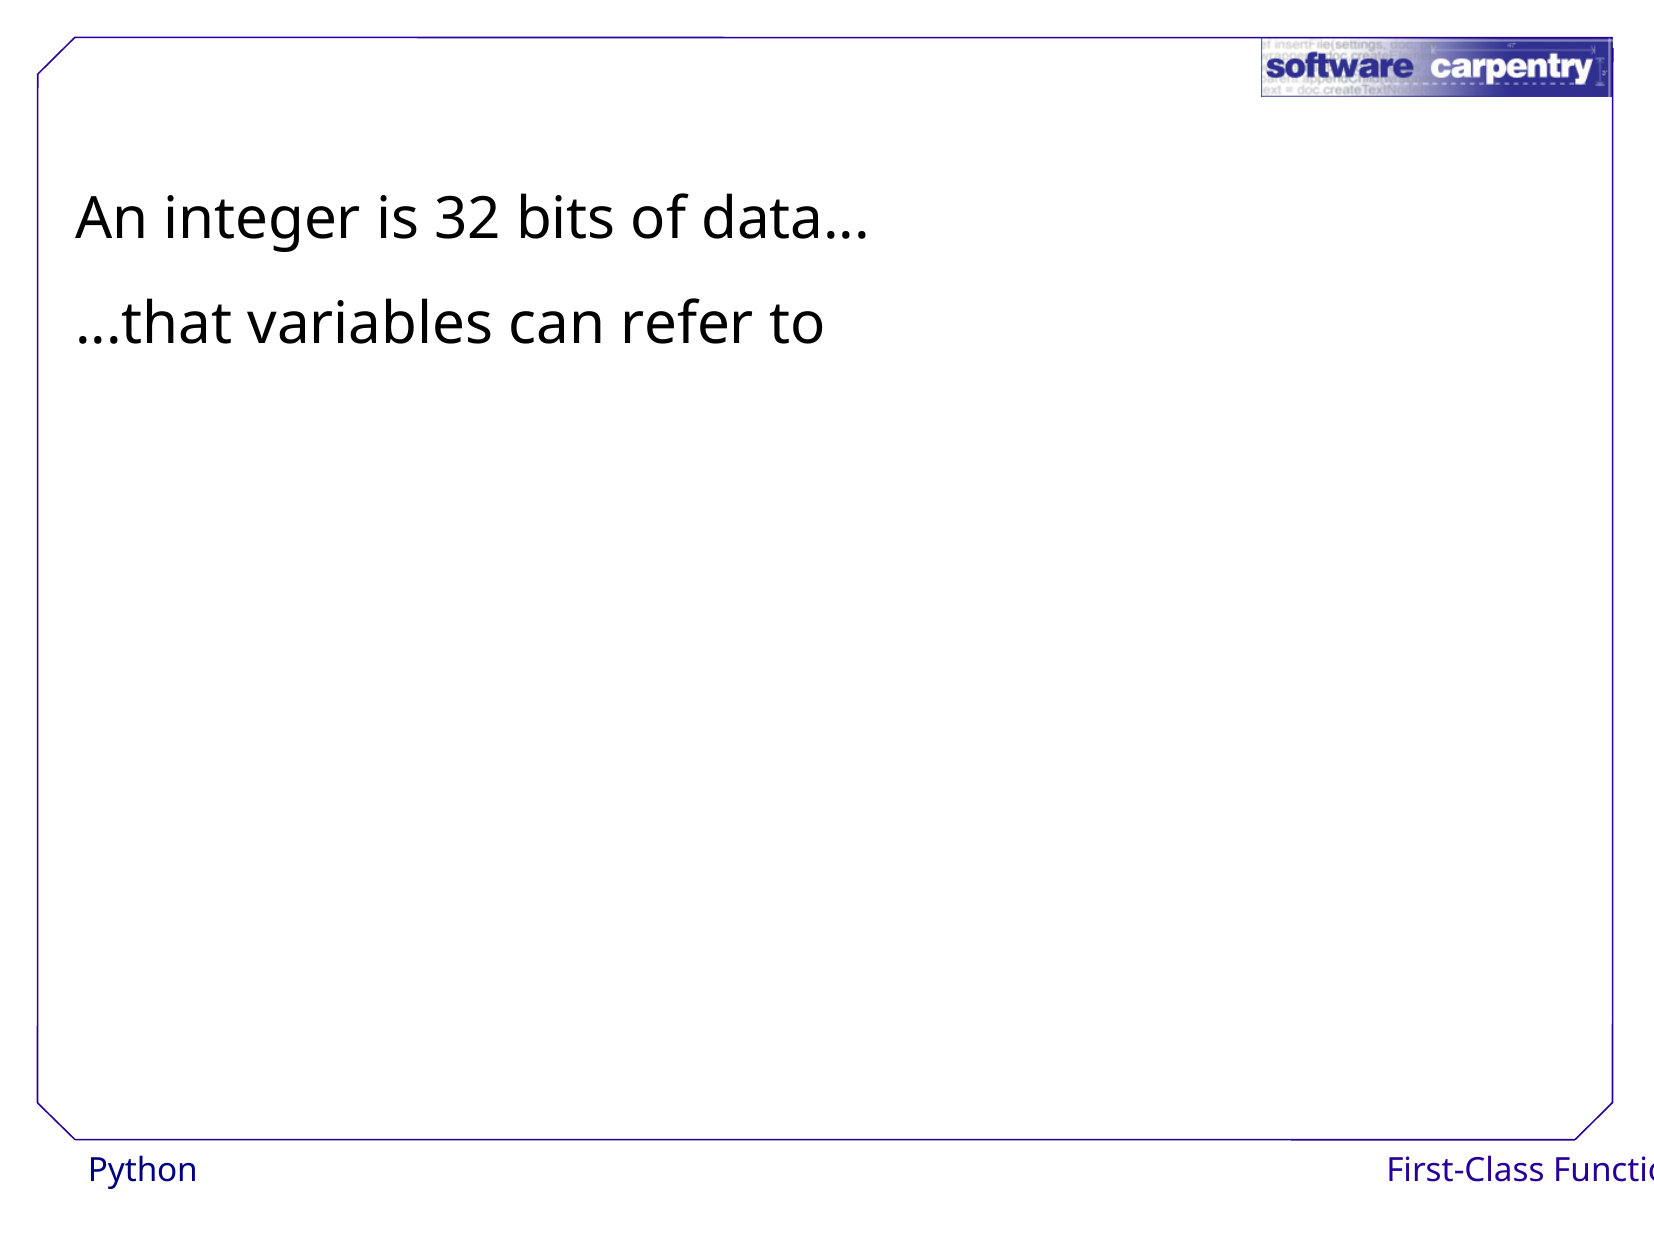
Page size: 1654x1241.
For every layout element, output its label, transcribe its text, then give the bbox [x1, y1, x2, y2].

text_box An integer is 32 bits of data... ...that variables can refer to [60, 138, 1036, 469]
picture [1261, 39, 1613, 97]
